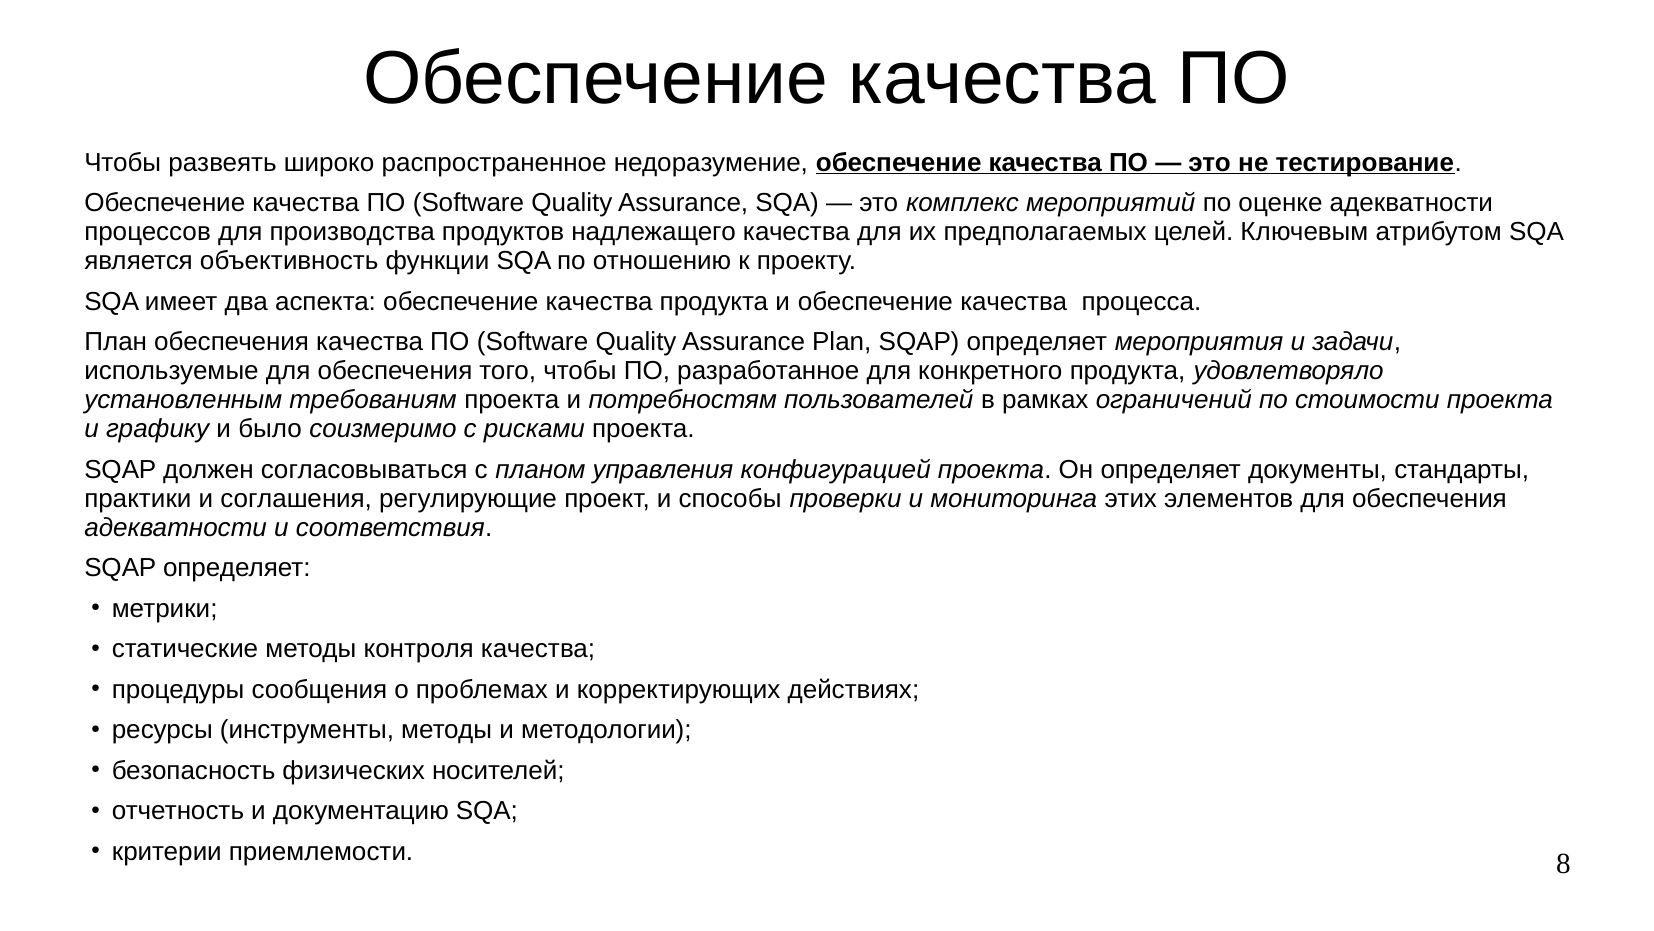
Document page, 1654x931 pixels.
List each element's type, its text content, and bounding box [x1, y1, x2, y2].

title Обеспечение качества ПО [82, 35, 1571, 120]
list Чтобы развеять широко распространенное недоразумение, обеспечение качества ПО — это не тестирование. Обеспечение качества ПО (Software Quality Assurance, SQA) — это комплекс мероприятий по оценке адекватности процессов для производства продуктов надлежащего качества для их предполагаемых целей. Ключевым атрибутом SQA является объективность функции SQA по отношению к проекту. SQA имеет два аспекта: обеспечение качества продукта и обеспечение качества процесса. План обеспечения качества ПО (Software Quality Assurance Plan, SQAP) определяет мероприятия и задачи, используемые для обеспечения того, чтобы ПО, разработанное для конкретного продукта, удовлетворяло установленным требованиям проекта и потребностям пользователей в рамках ограничений по стоимости проекта и графику и было соизмеримо с рисками проекта. SQAP должен согласовываться с планом управления конфигурацией проекта. Он определяет документы, стандарты, практики и соглашения, регулирующие проект, и способы проверки и мониторинга этих элементов для обеспечения адекватности и соответствия. SQAP определяет: метрики; статические методы контроля качества; процедуры сообщения о проблемах и корректирующих действиях; ресурсы (инструменты, методы и методологии); безопасность физических носителей; отчетность и документацию SQA; критерии приемлемости. [84, 147, 1573, 886]
